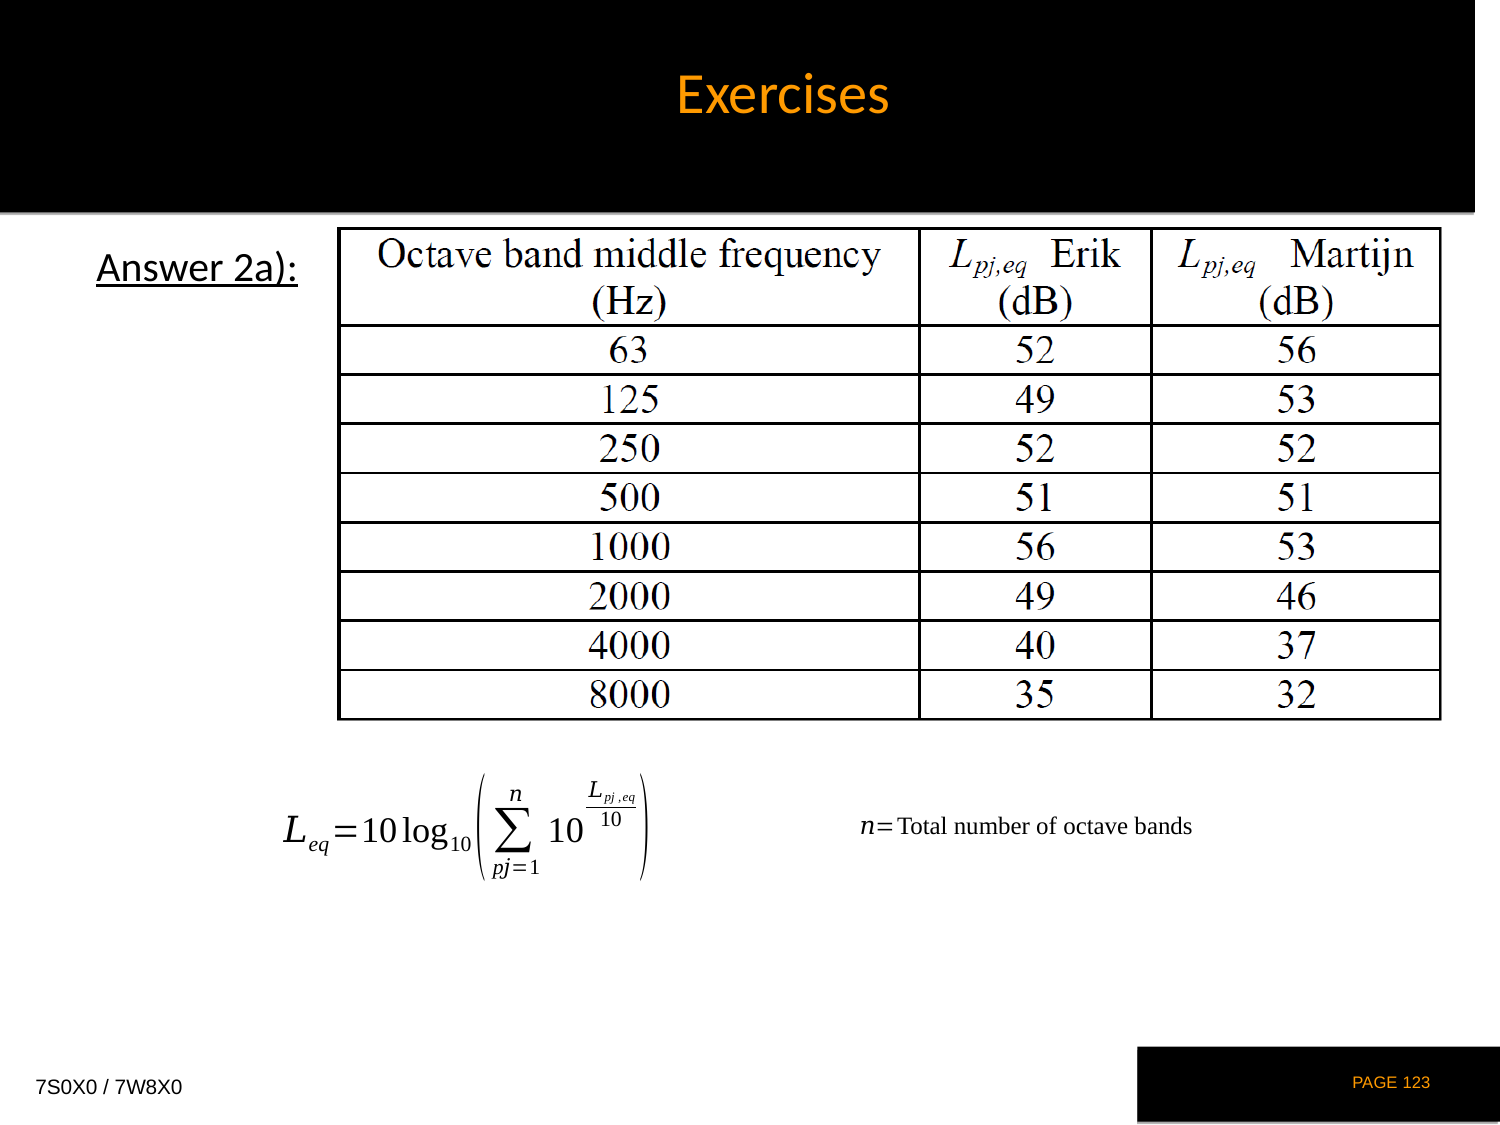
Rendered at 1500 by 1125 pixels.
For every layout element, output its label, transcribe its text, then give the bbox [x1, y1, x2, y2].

chart [272, 772, 661, 886]
text_box [1137, 1046, 1500, 1122]
text_box PAGE <number>3 [1352, 1066, 1453, 1098]
picture [337, 225, 1442, 721]
chart [853, 812, 1201, 841]
text_box 7S0X0 / 7W8X0 [35, 1070, 626, 1102]
text_box [0, 0, 1475, 213]
text_box Exercises [125, 48, 1442, 200]
list Answer 2a): [81, 232, 337, 707]
